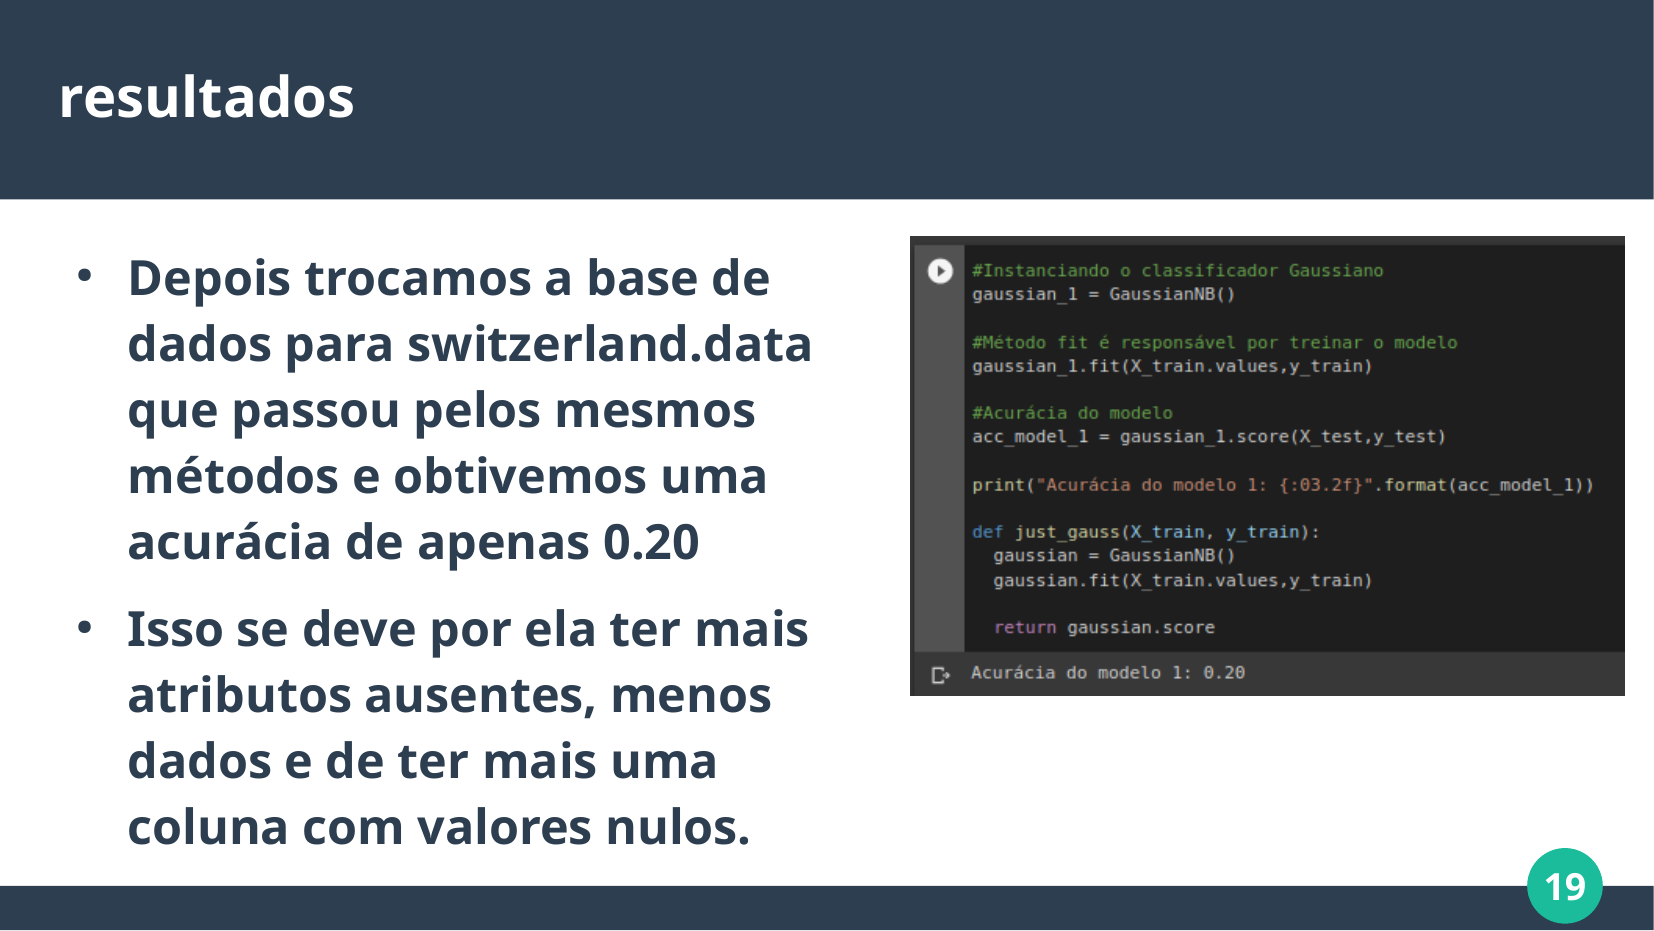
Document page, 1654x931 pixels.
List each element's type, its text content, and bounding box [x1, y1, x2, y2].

picture [910, 236, 1625, 696]
list Depois trocamos a base de dados para switzerland.data que passou pelos mesmos métodos e obtivemos uma acurácia de apenas 0.20 Isso se deve por ela ter mais atributos ausentes, menos dados e de ter mais uma coluna com valores nulos. [59, 243, 857, 864]
title resultados [59, 37, 1595, 155]
